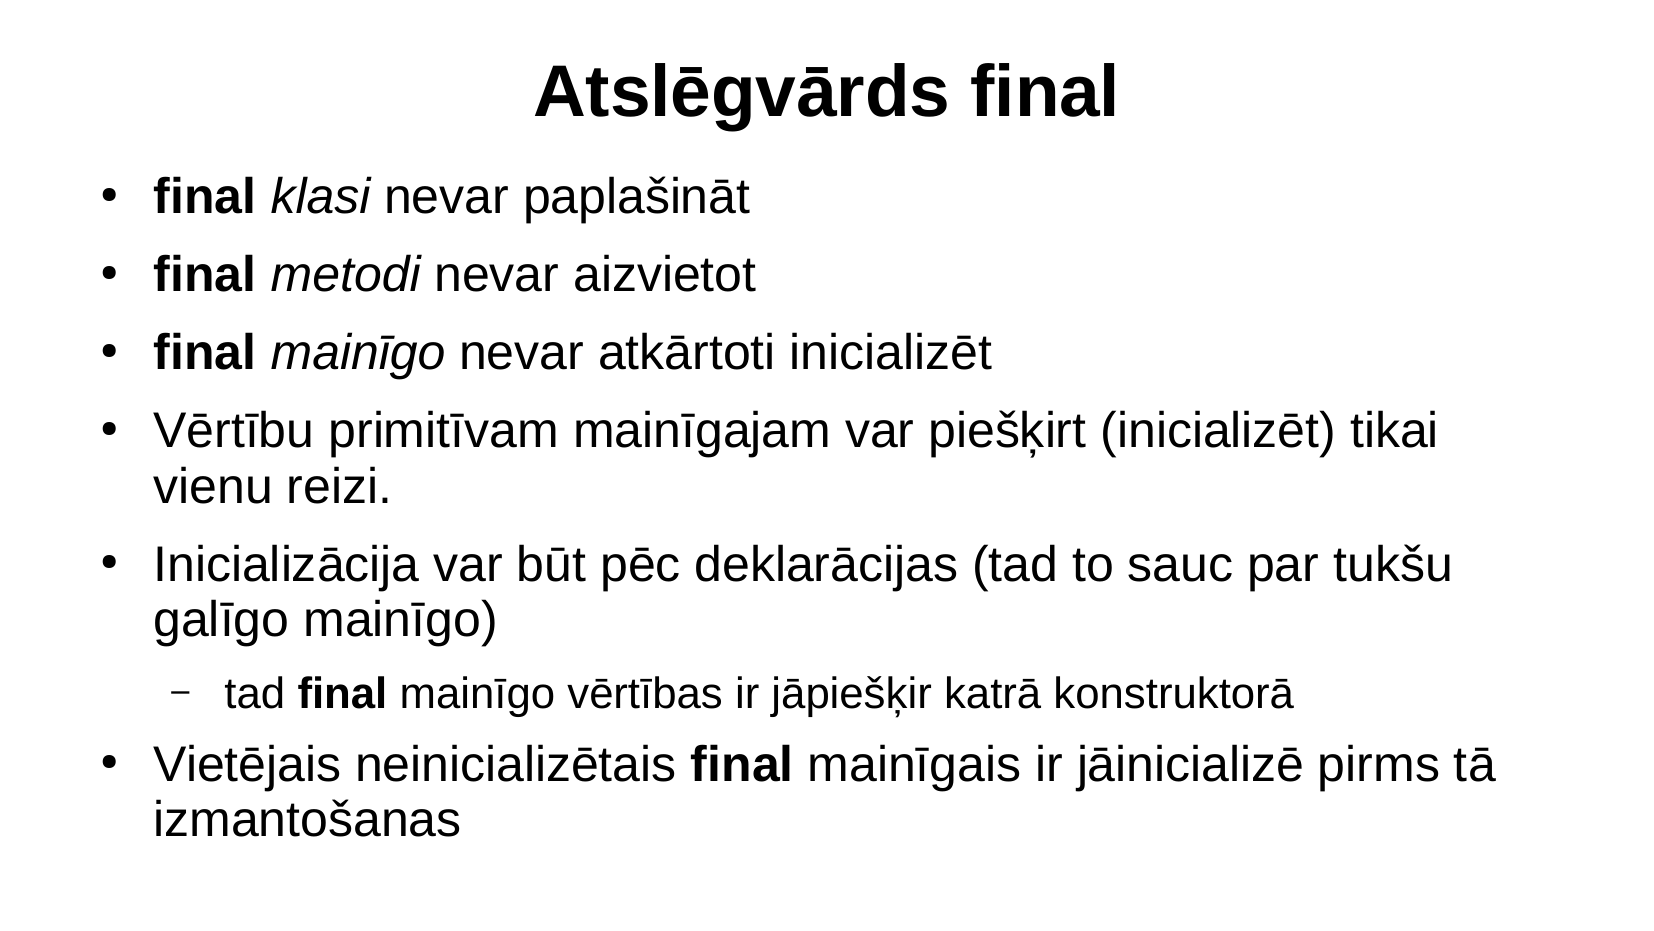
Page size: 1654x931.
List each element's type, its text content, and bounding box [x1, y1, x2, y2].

list final klasi nevar paplašināt final metodi nevar aizvietot final mainīgo nevar atkārtoti inicializēt Vērtību primitīvam mainīgajam var piešķirt (inicializēt) tikai vienu reizi. Inicializācija var būt pēc deklarācijas (tad to sauc par tukšu galīgo mainīgo) tad final mainīgo vērtības ir jāpiešķir katrā konstruktorā Vietējais neinicializētais final mainīgais ir jāinicializē pirms tā izmantošanas [82, 168, 1538, 889]
title Atslēgvārds final [82, 50, 1571, 133]
